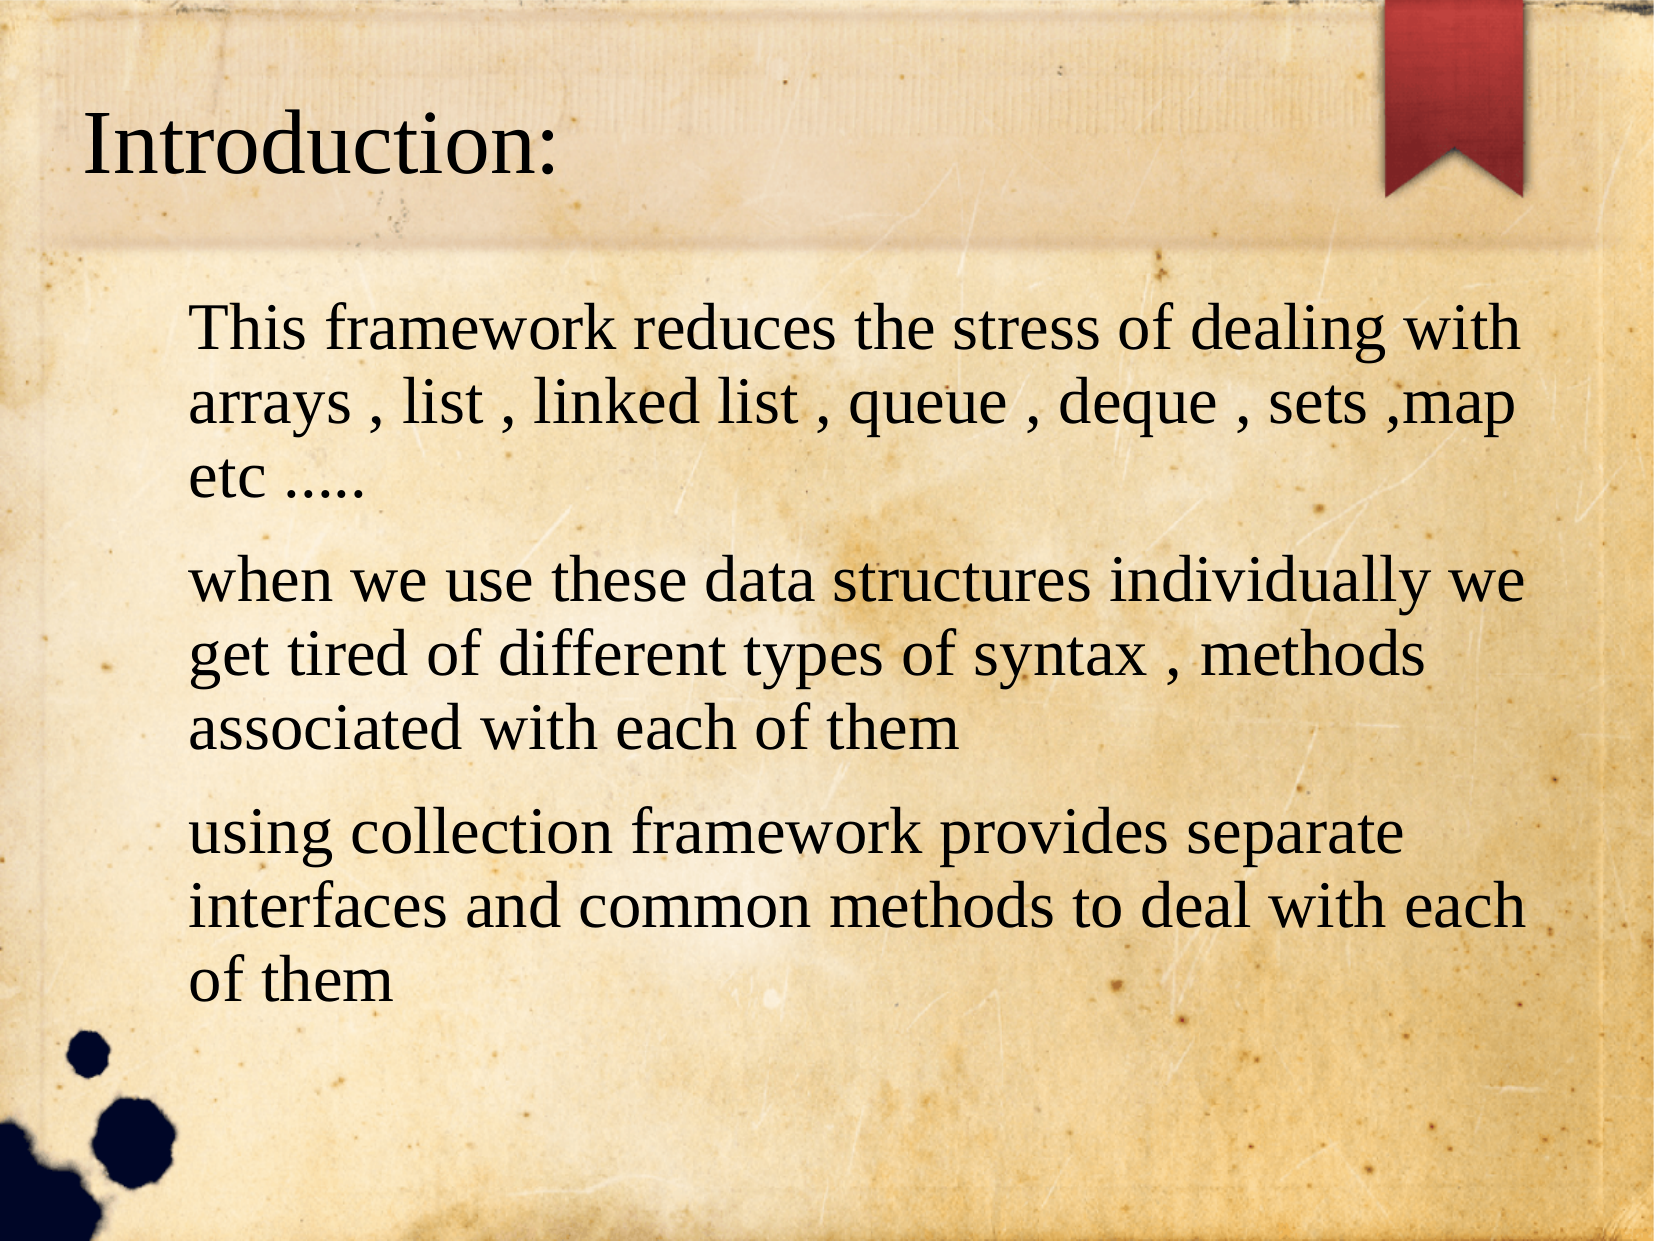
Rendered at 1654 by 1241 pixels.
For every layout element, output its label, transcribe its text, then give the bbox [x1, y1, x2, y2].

title Introduction: [82, 49, 1347, 237]
list This framework reduces the stress of dealing with arrays , list , linked list , queue , deque , sets ,map etc ..... when we use these data structures individually we get tired of different types of syntax , methods associated with each of them using collection framework provides separate interfaces and common methods to deal with each of them [118, 290, 1595, 1123]
picture [0, 0, 1654, 1241]
